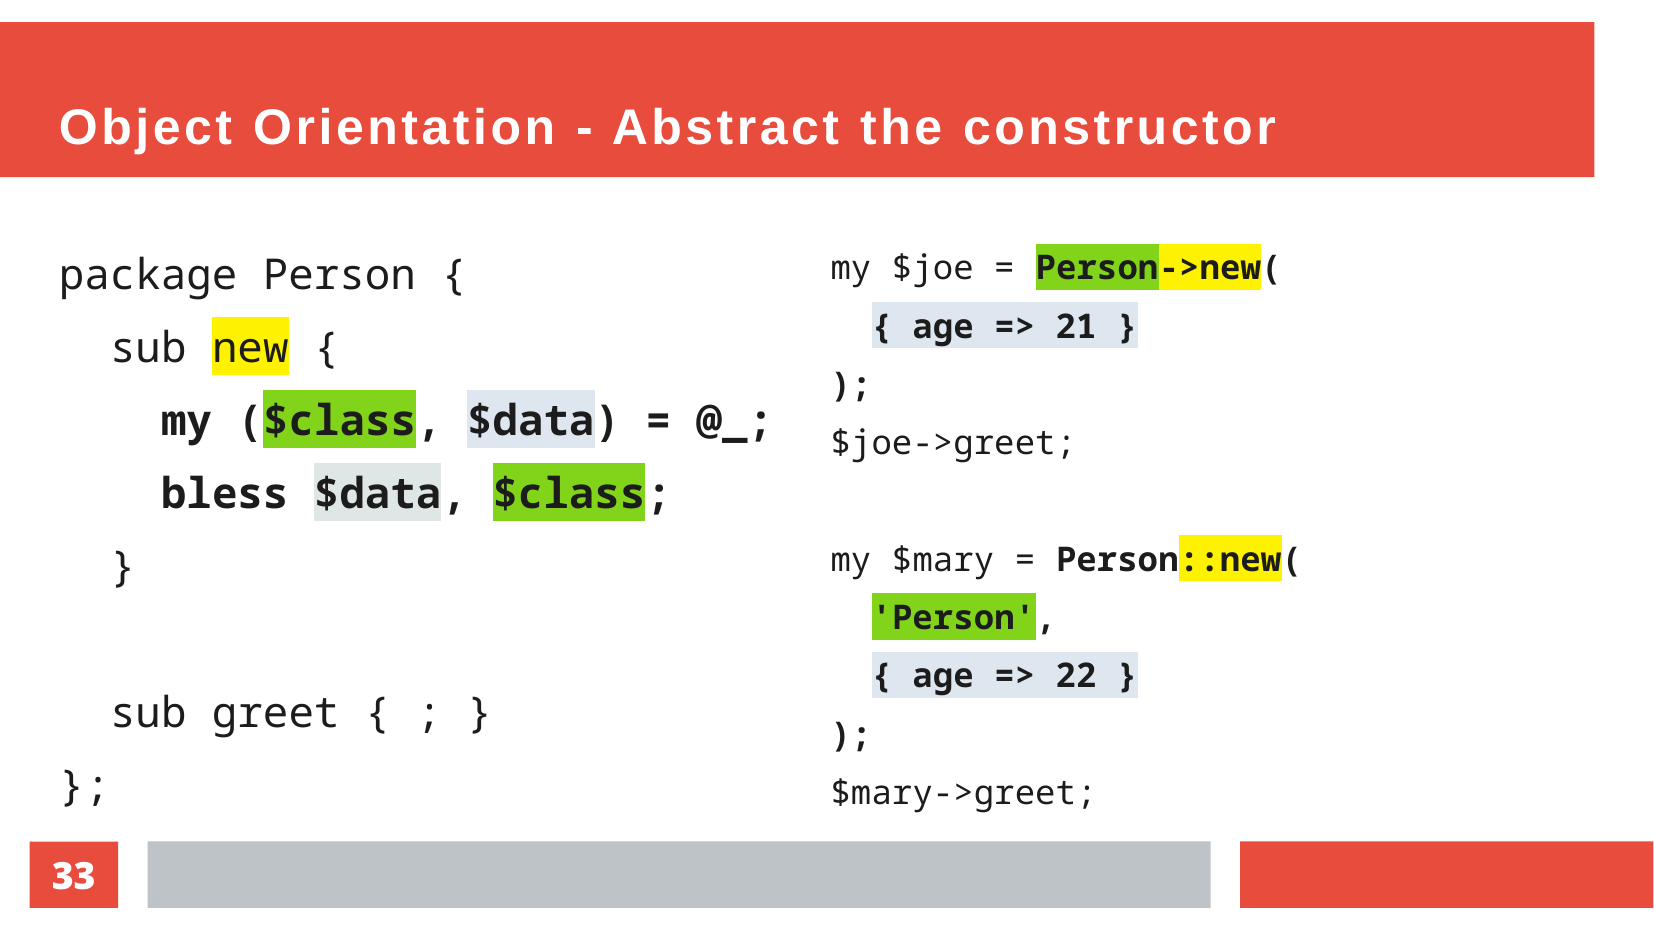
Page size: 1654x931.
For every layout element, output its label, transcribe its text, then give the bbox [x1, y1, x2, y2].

list package Person { sub new { my ($class, $data) = @_; bless $data, $class; } sub greet { ; } }; [59, 243, 794, 820]
list my $joe = Person->new( { age => 21 } ); $joe->greet; my $mary = Person::new( 'Person', { age => 22 } ); $mary->greet; [830, 243, 1566, 820]
title Object Orientation - Abstract the constructor [59, 44, 1595, 156]
